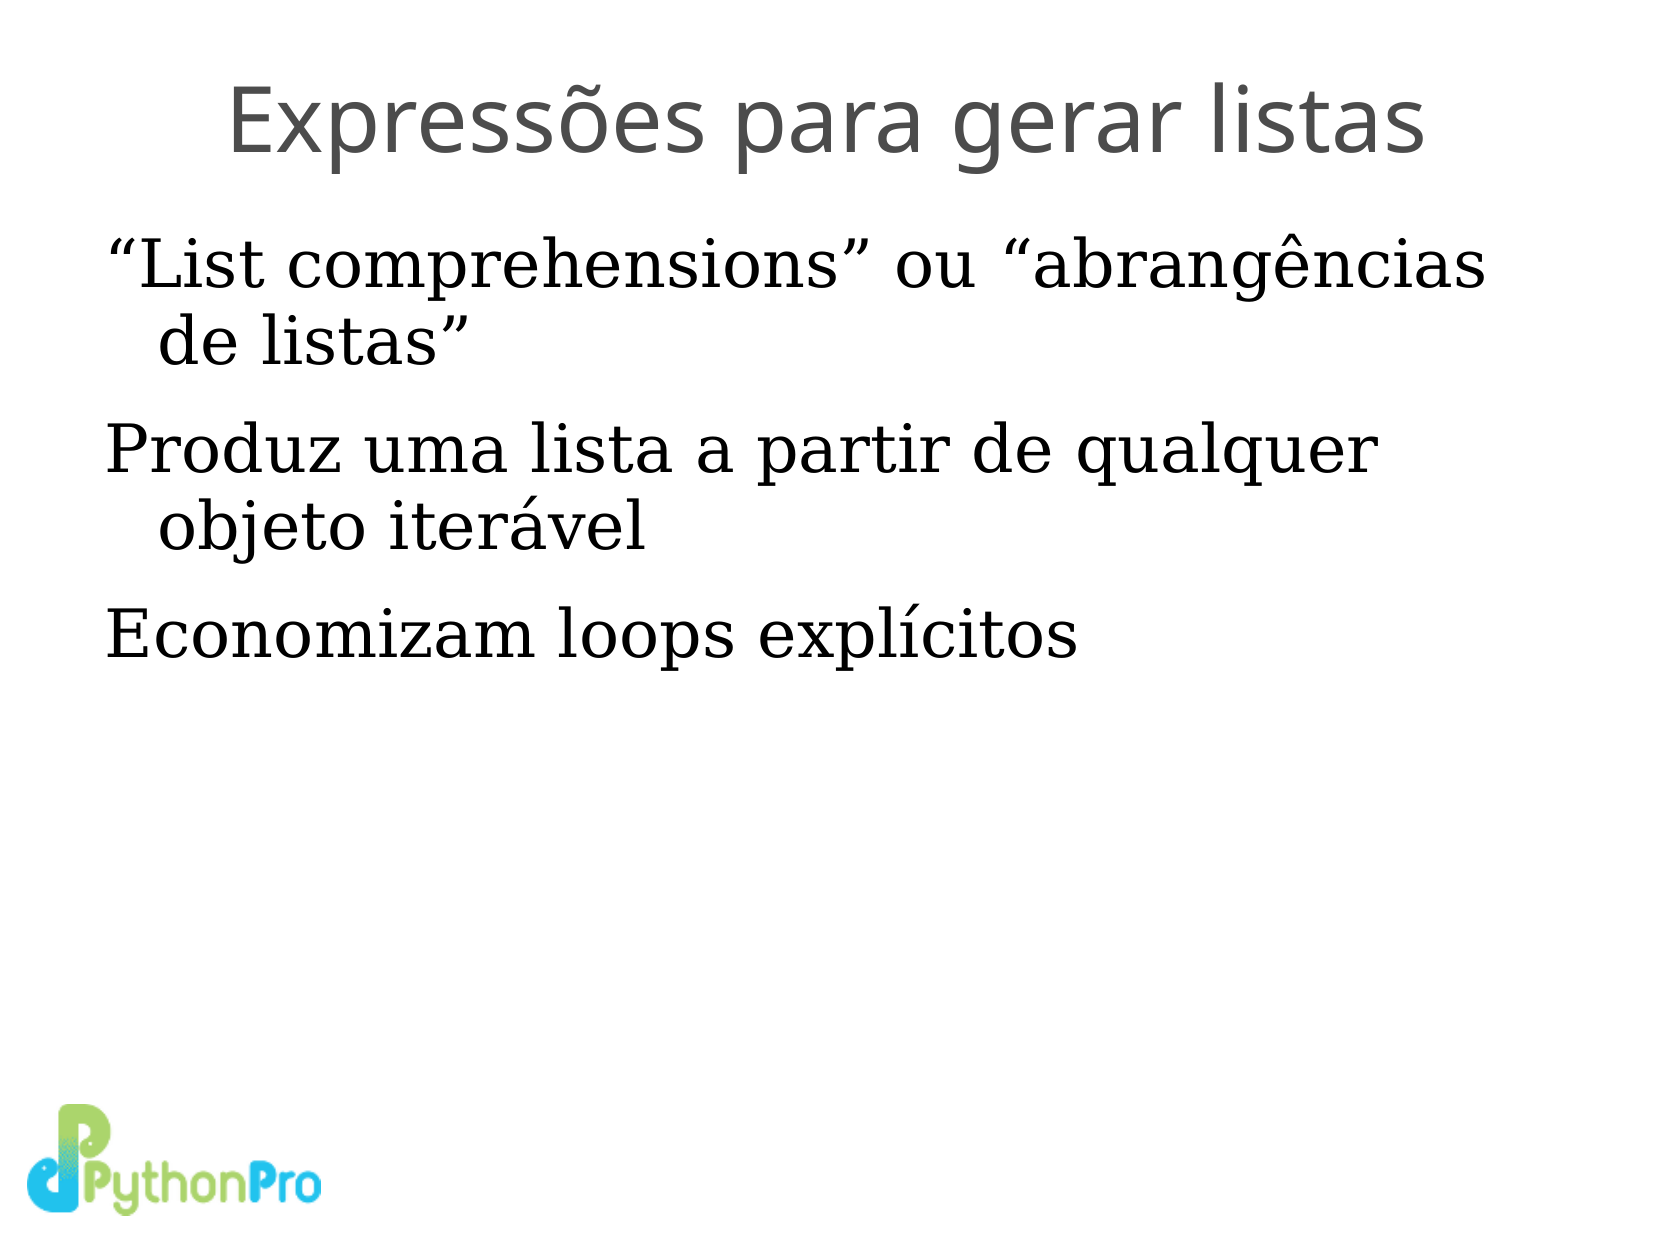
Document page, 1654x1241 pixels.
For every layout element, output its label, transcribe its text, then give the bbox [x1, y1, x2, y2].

list “List comprehensions” ou “abrangências de listas” Produz uma lista a partir de qualquer objeto iterável Economizam loops explícitos [86, 225, 1576, 1088]
title Expressões para gerar listas [82, 13, 1571, 222]
picture [27, 1104, 321, 1216]
